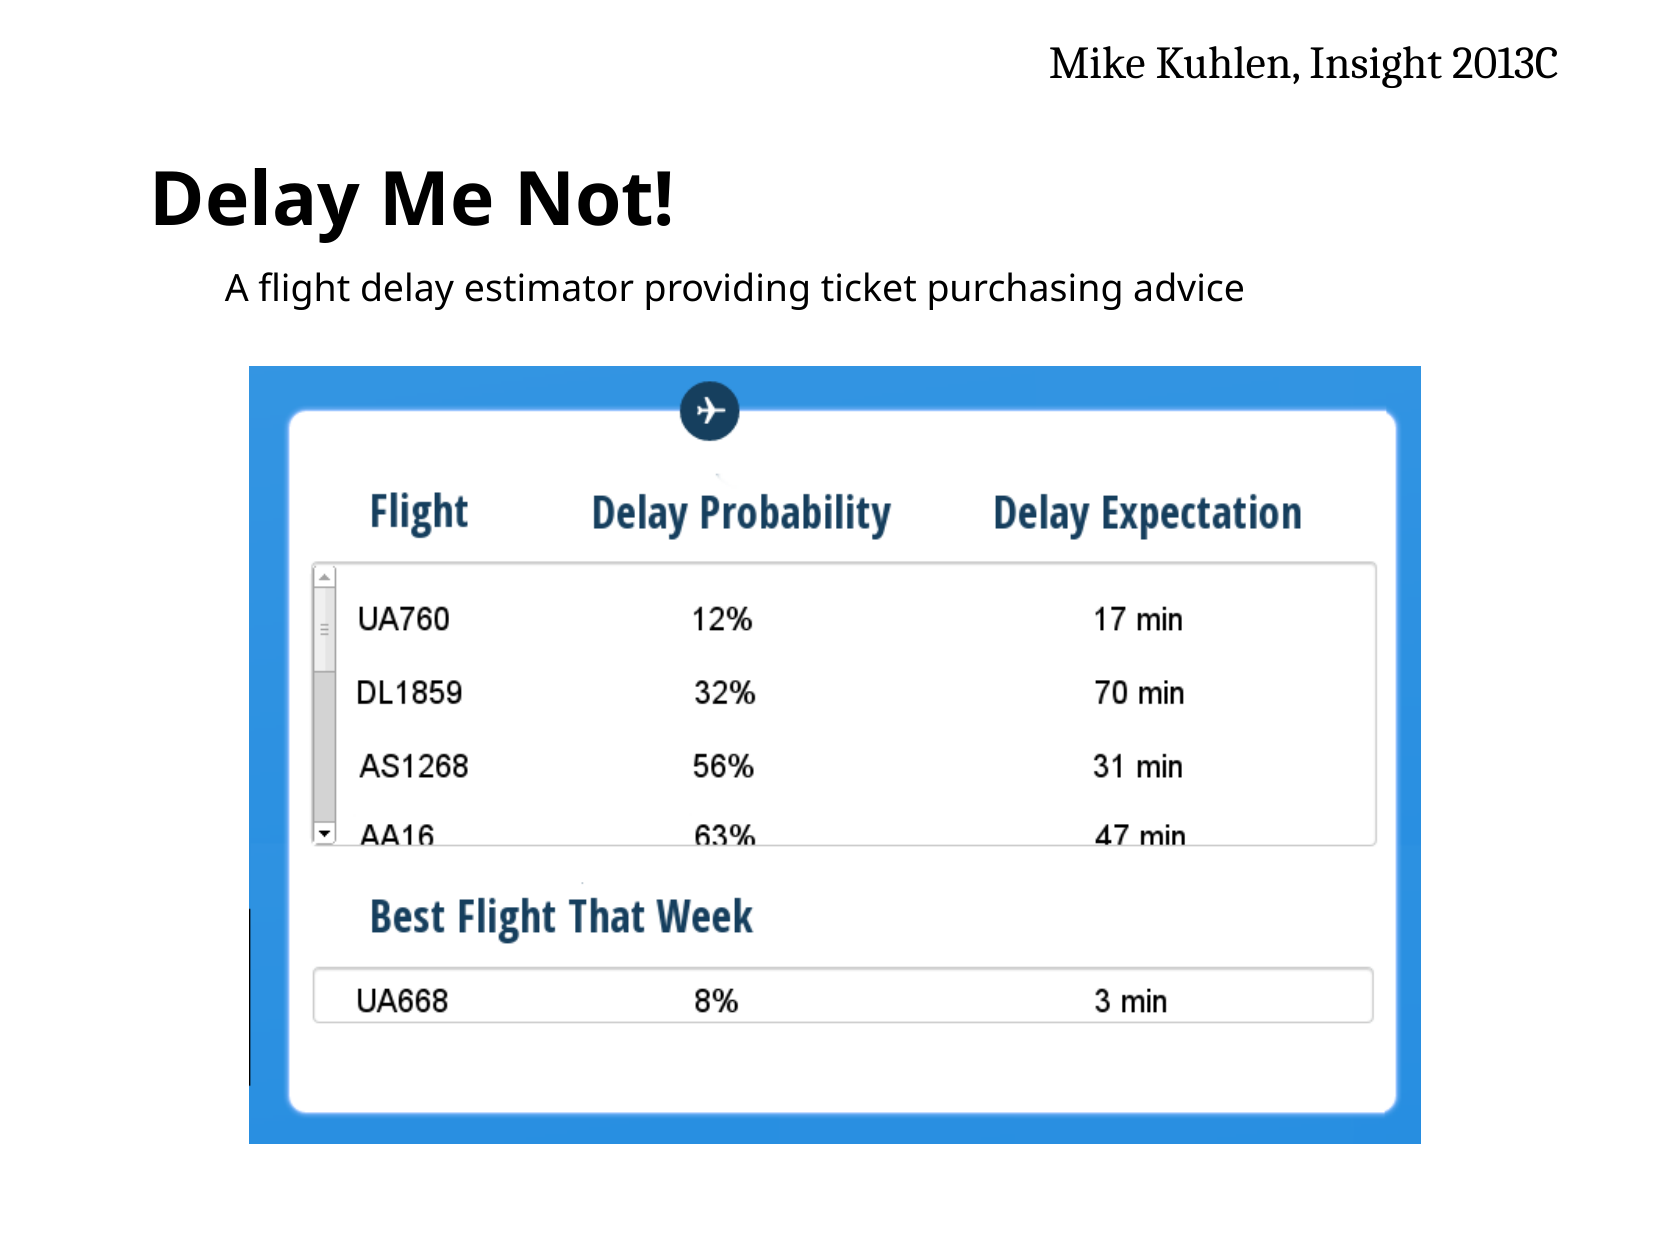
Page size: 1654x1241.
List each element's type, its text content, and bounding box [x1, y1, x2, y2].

picture [249, 366, 1421, 1144]
text_box Delay Me Not! A flight delay estimator providing ticket purchasing advice [135, 137, 1546, 303]
text_box Mike Kuhlen, Insight 2013C [1034, 30, 1620, 91]
